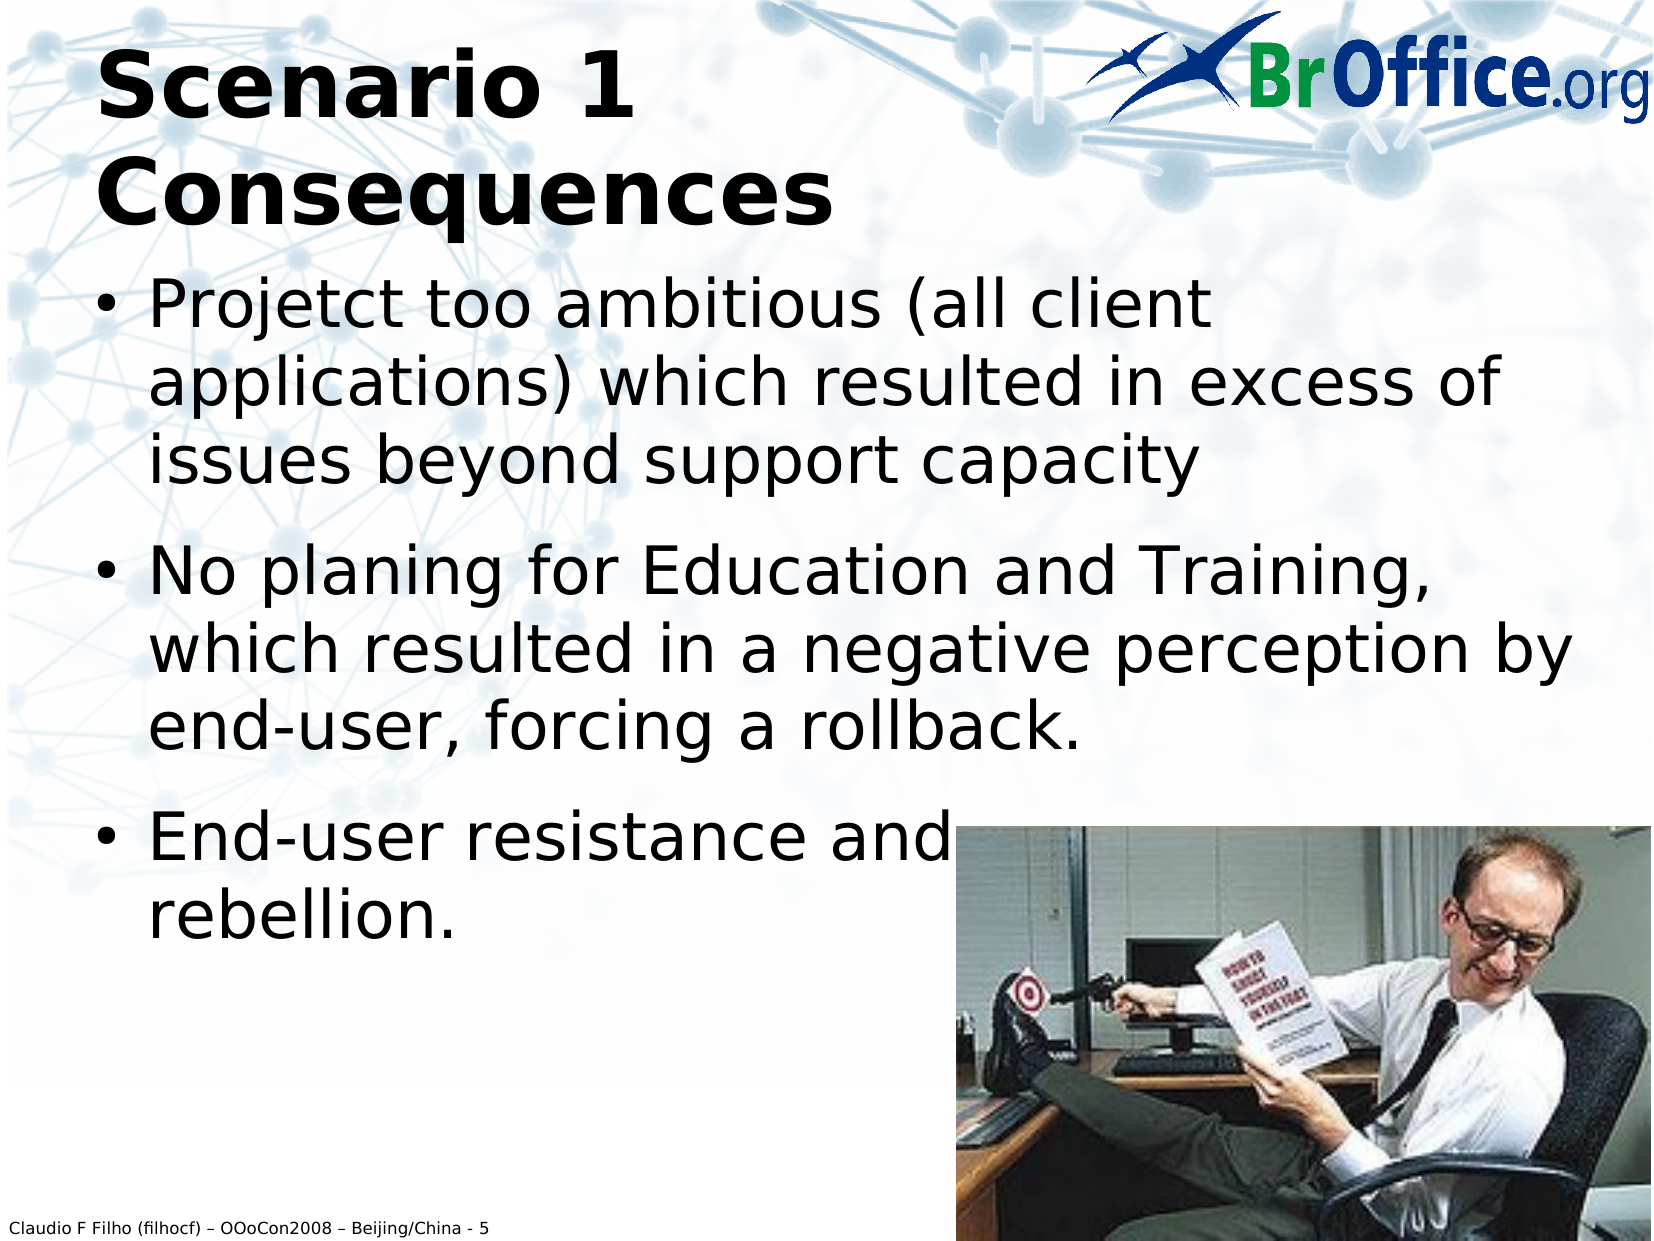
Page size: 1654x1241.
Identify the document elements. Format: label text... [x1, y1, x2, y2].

picture [7, 0, 1654, 1241]
list Projetct too ambitious (all client applications) which resulted in excess of issues beyond support capacity No planing for Education and Training, which resulted in a negative perception by end-user, forcing a rollback. End-user resistance and rebellion. [76, 265, 1625, 1158]
title Scenario 1 Consequences [94, 31, 1093, 246]
